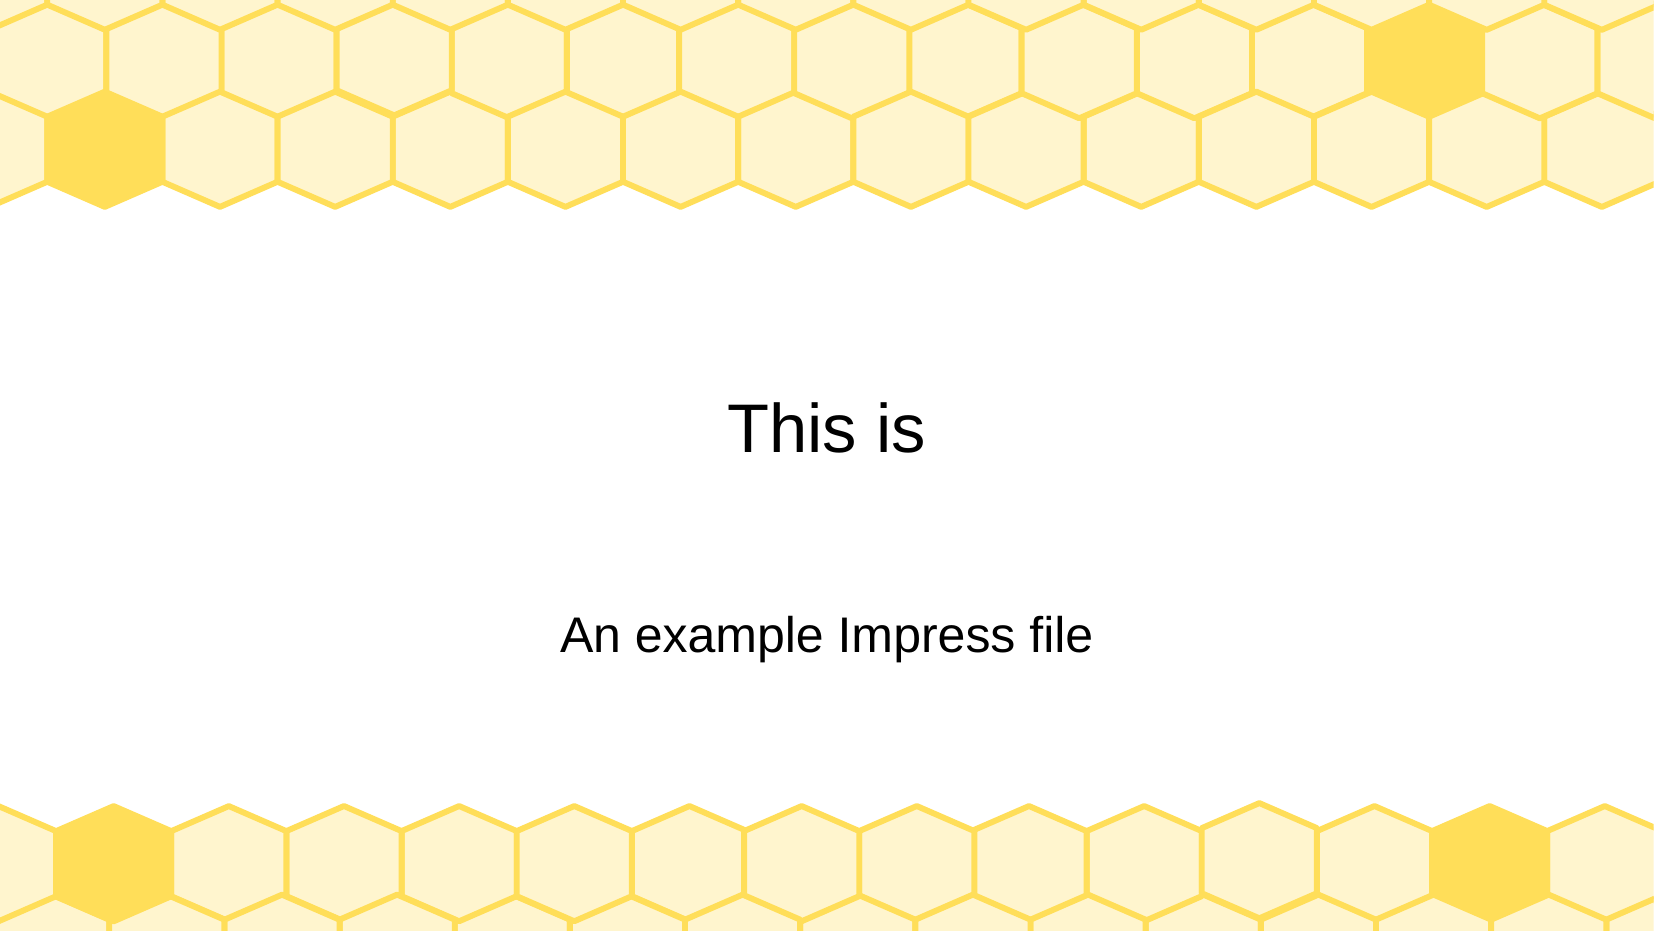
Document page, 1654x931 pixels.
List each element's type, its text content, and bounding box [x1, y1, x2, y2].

title This is [88, 324, 1565, 532]
subtitle An example Impress file [88, 561, 1565, 709]
